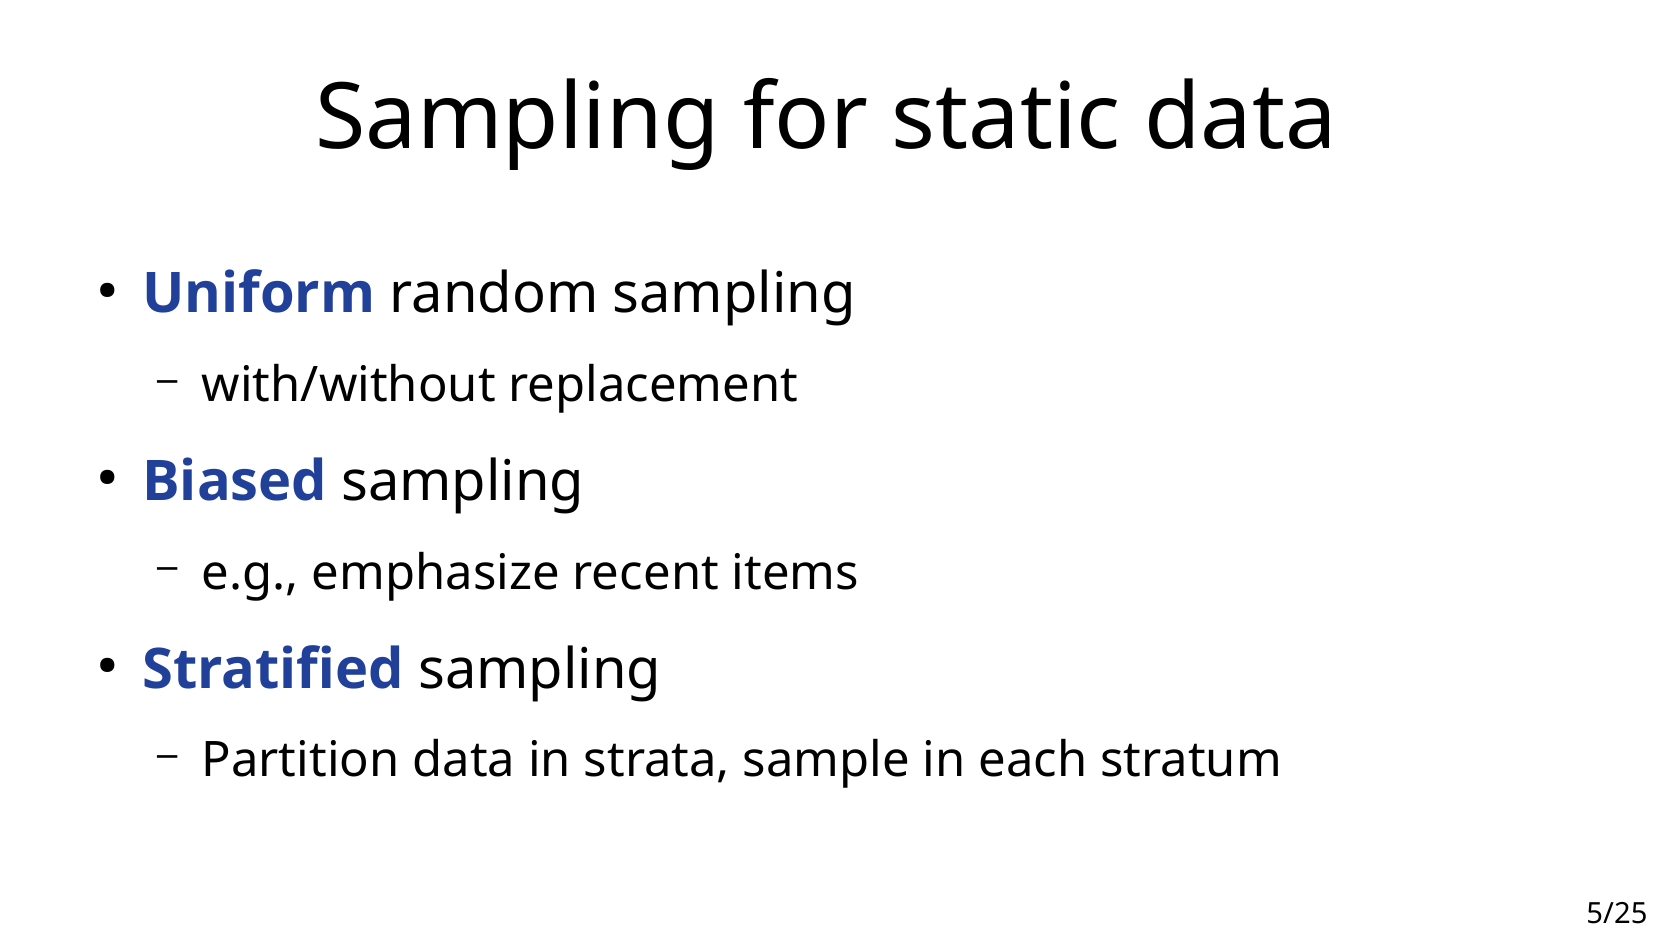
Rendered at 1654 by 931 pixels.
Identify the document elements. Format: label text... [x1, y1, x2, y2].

title Sampling for static data [82, 1, 1571, 226]
list Uniform random sampling with/without replacement Biased sampling e.g., emphasize recent items Stratified sampling Partition data in strata, sample in each stratum [82, 253, 1571, 793]
